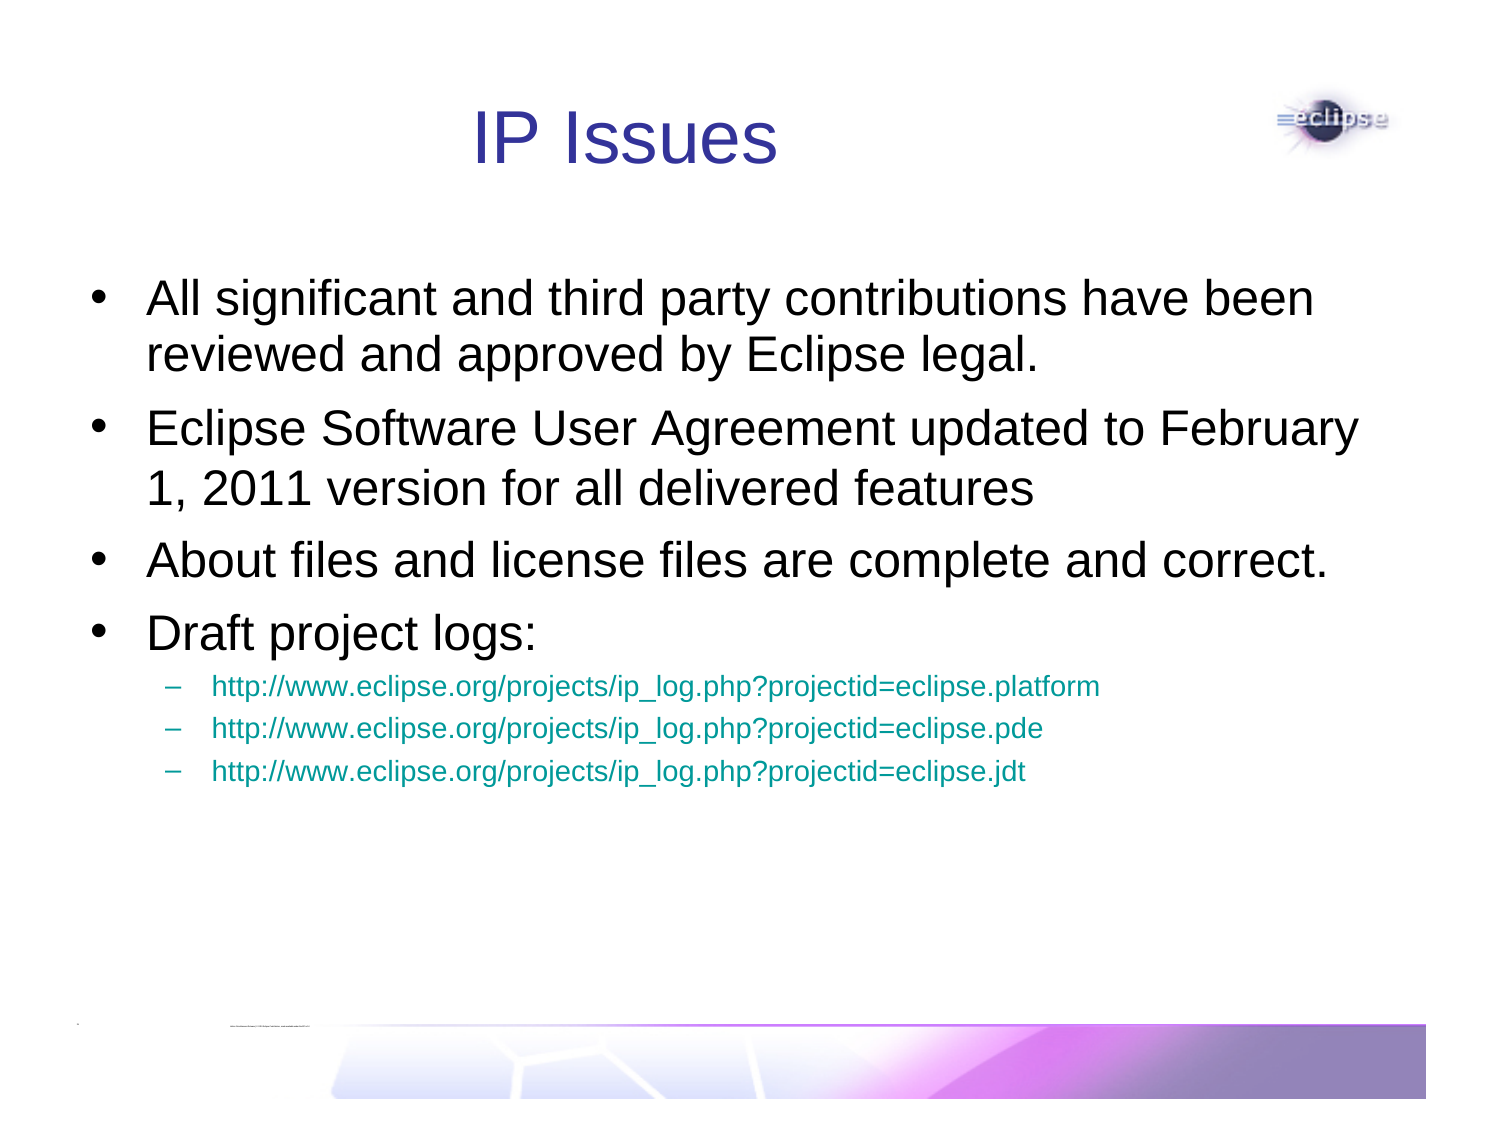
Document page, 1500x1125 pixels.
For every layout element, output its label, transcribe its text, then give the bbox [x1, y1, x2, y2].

picture [1257, 42, 1408, 193]
list All significant and third party contributions have been reviewed and approved by Eclipse legal. Eclipse Software User Agreement updated to February 1, 2011 version for all delivered features About files and license files are complete and correct. Draft project logs: http://www.eclipse.org/projects/ip_log.php?projectid=eclipse.platform http://www.eclipse.org/projects/ip_log.php?projectid=eclipse.pde http://www.eclipse.org/projects/ip_log.php?projectid=eclipse.jdt [75, 262, 1426, 1006]
title IP Issues [74, 45, 1176, 233]
picture [225, 1024, 1426, 1099]
